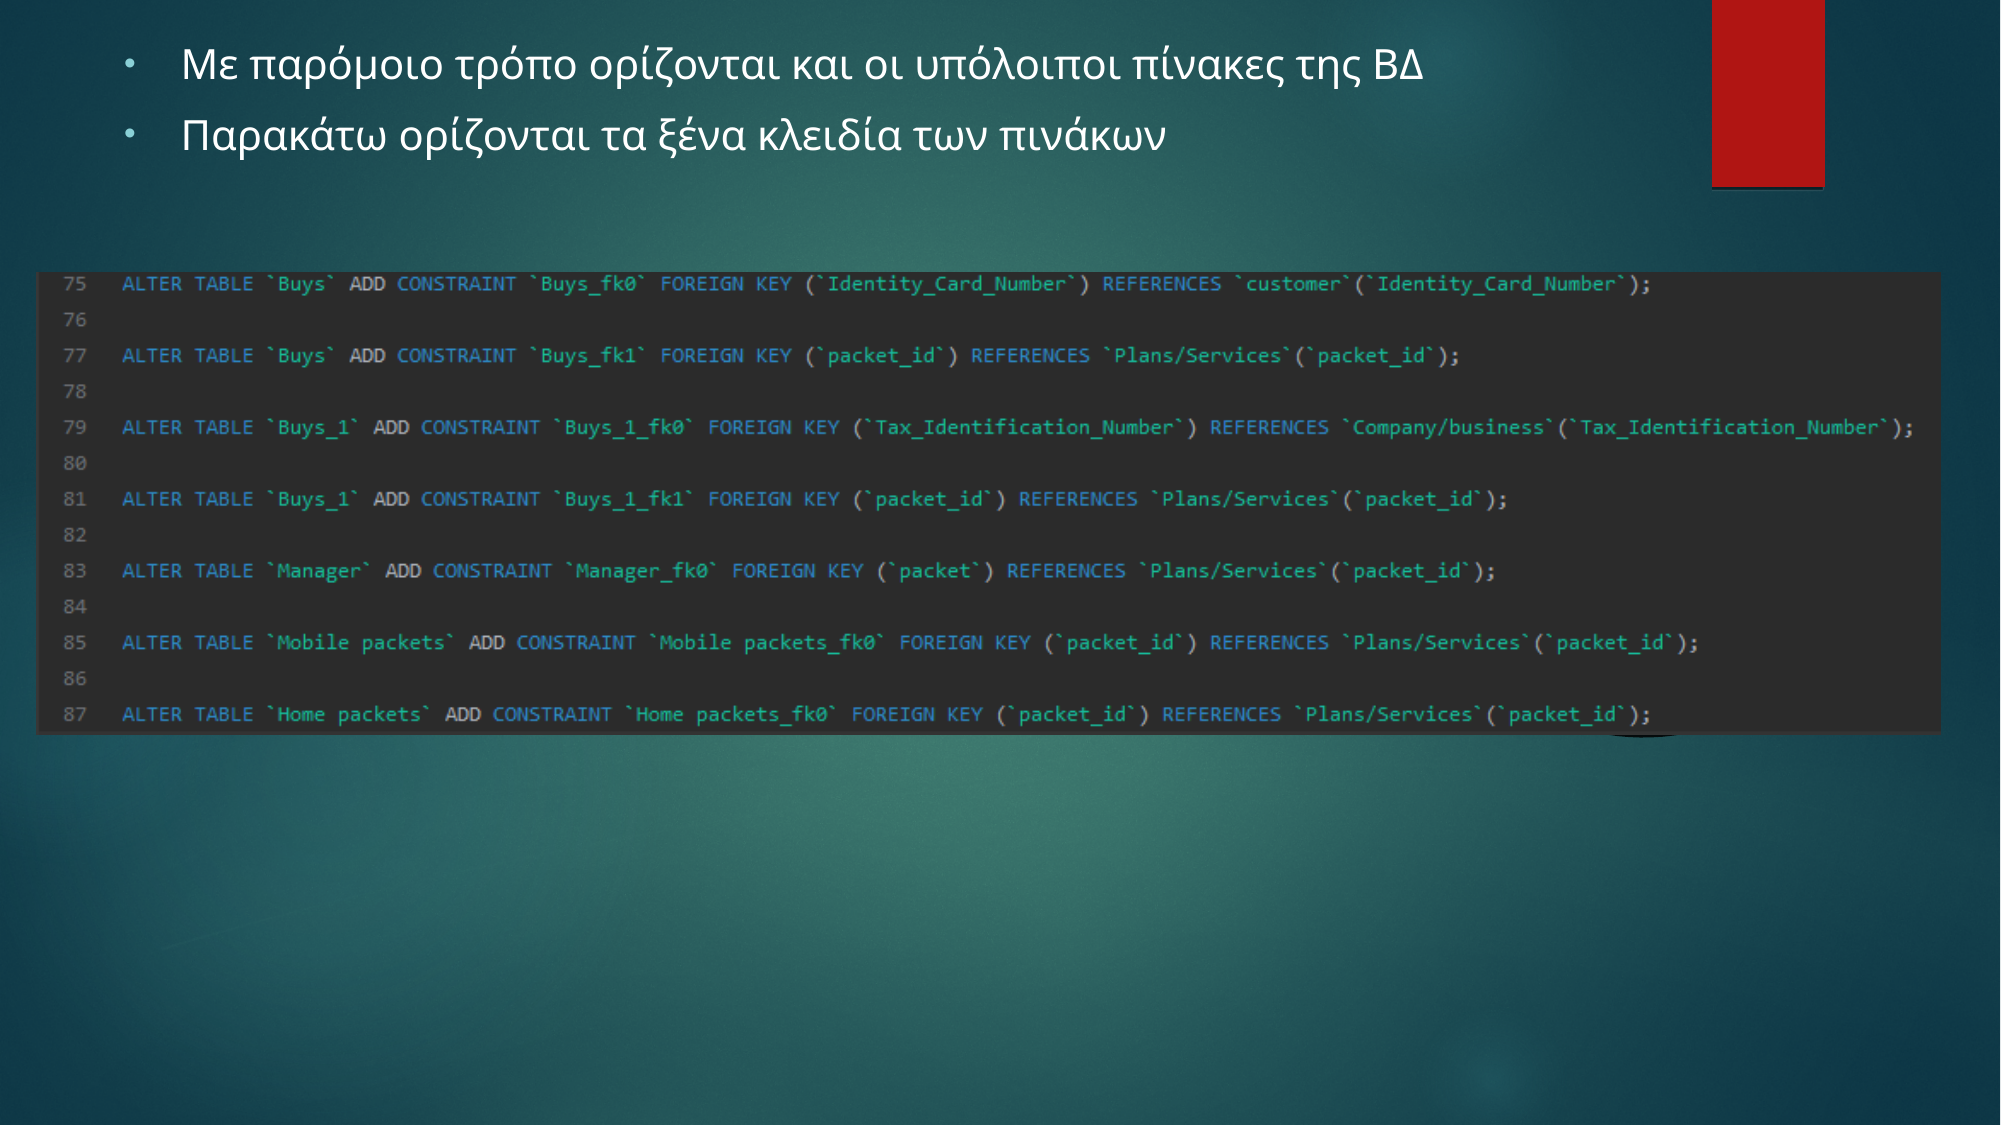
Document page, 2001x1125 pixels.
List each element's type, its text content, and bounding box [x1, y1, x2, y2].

list Με παρόμοιο τρόπο ορίζονται και οι υπόλοιποι πίνακες της ΒΔ Παρακάτω ορίζονται τα ξένα κλειδία των πινάκων [109, 30, 1661, 246]
picture [36, 272, 1941, 735]
